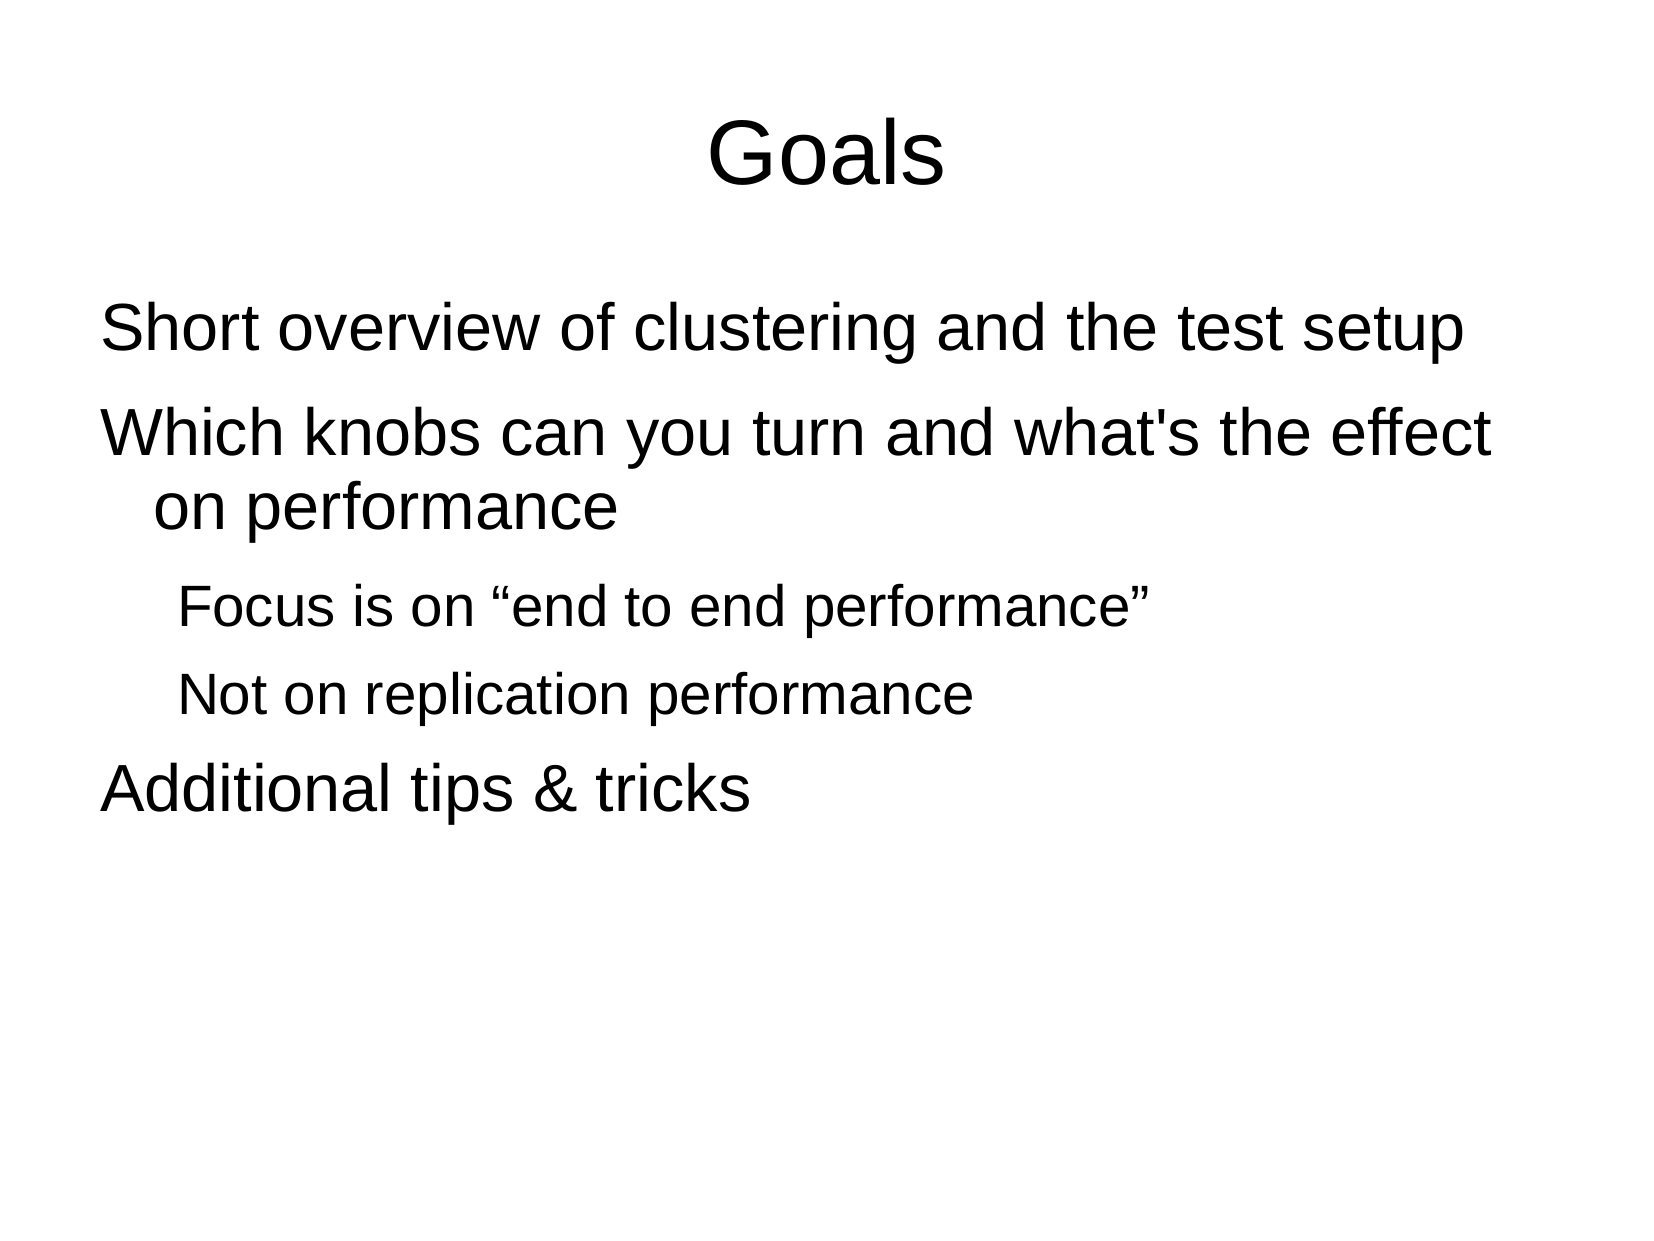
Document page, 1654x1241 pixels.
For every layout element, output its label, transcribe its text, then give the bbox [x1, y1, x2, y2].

list Short overview of clustering and the test setup Which knobs can you turn and what's the effect on performance Focus is on “end to end performance” Not on replication performance Additional tips & tricks [82, 290, 1571, 1094]
title Goals [82, 49, 1571, 257]
